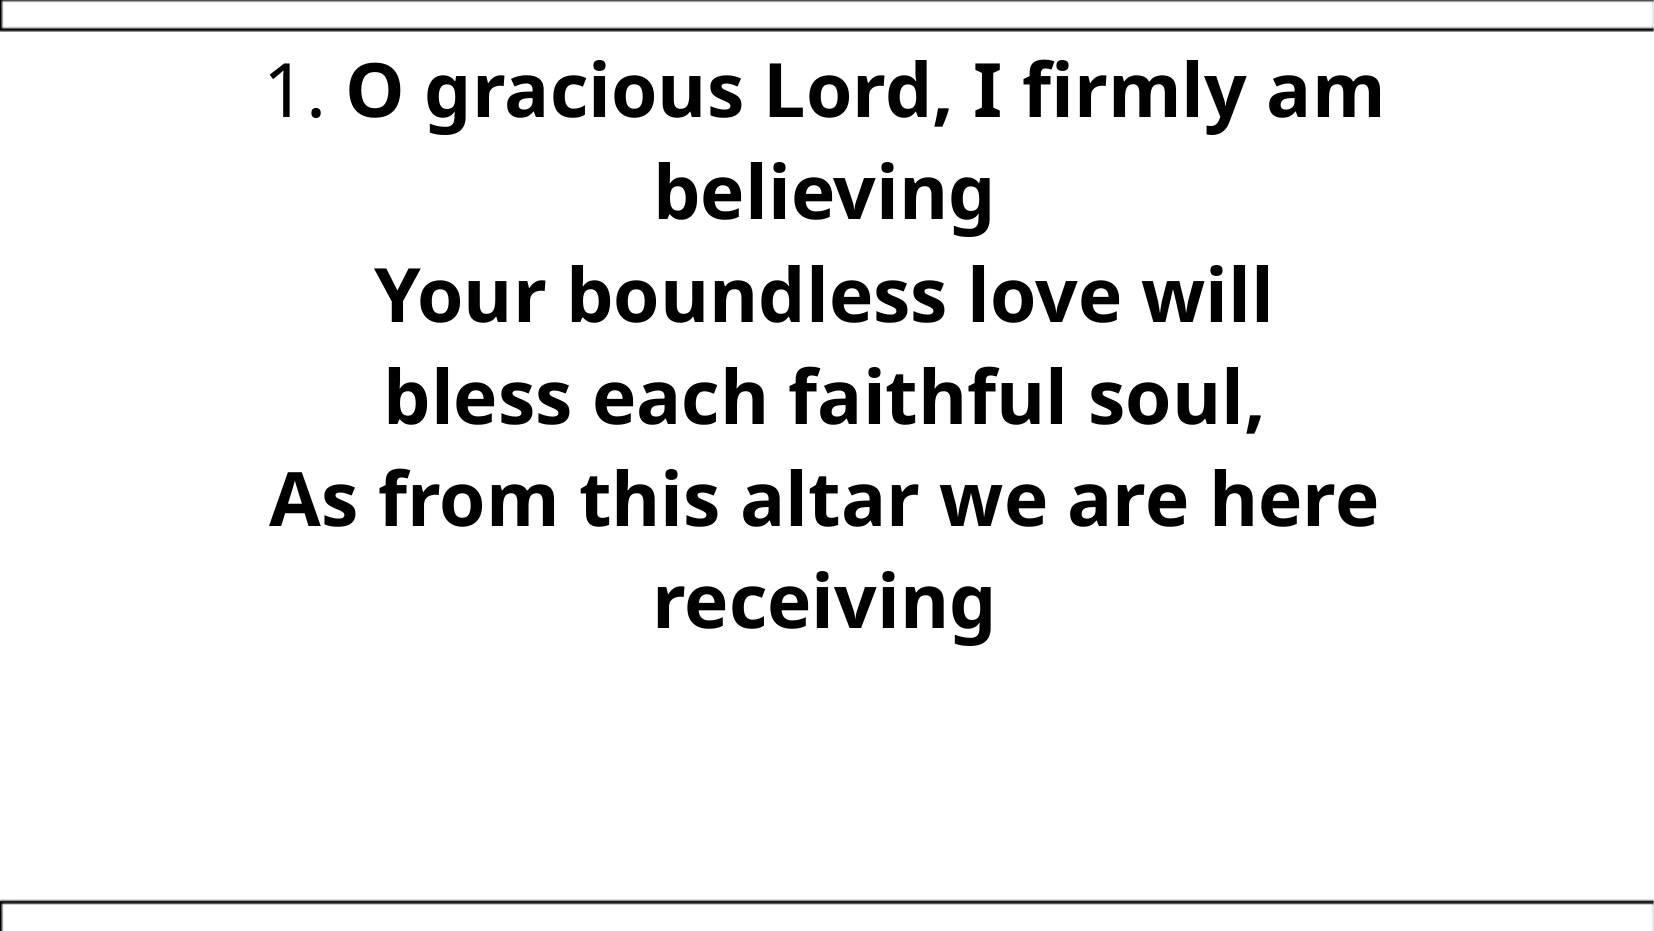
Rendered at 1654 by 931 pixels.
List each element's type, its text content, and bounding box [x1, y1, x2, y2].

text_box 1. O gracious Lord, I firmly am believing Your boundless love will bless each faithful soul, As from this altar we are here receiving [105, 30, 1546, 445]
picture [0, 0, 1654, 931]
